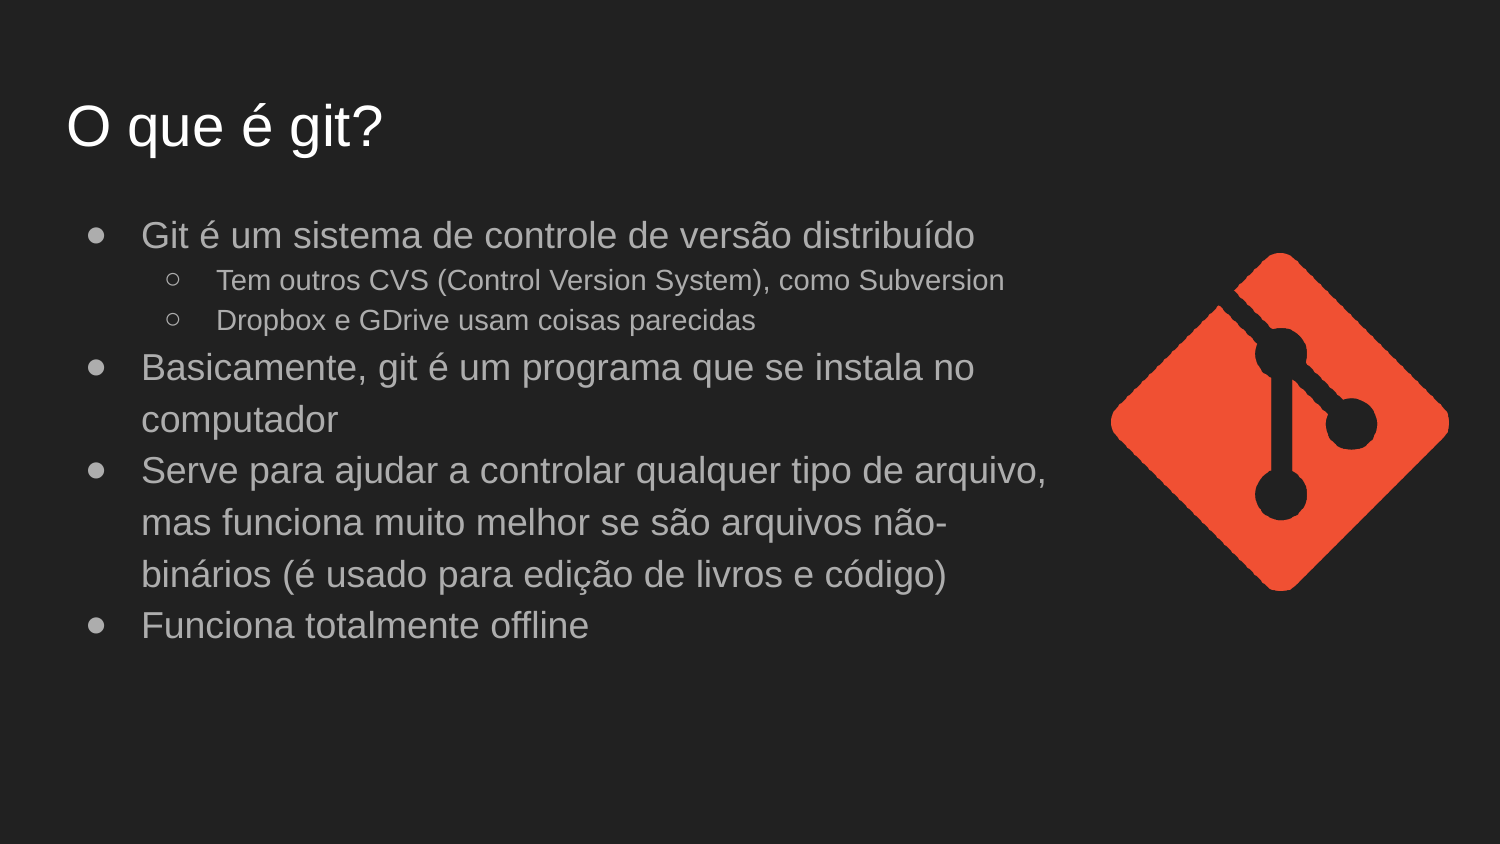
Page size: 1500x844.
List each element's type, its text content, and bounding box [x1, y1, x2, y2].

picture [1111, 253, 1449, 591]
title O que é git? [51, 72, 1449, 167]
list Git é um sistema de controle de versão distribuído Tem outros CVS (Control Version System), como Subversion Dropbox e GDrive usam coisas parecidas Basicamente, git é um programa que se instala no computador Serve para ajudar a controlar qualquer tipo de arquivo, mas funciona muito melhor se são arquivos não-binários (é usado para edição de livros e código) Funciona totalmente offline [51, 189, 1090, 750]
